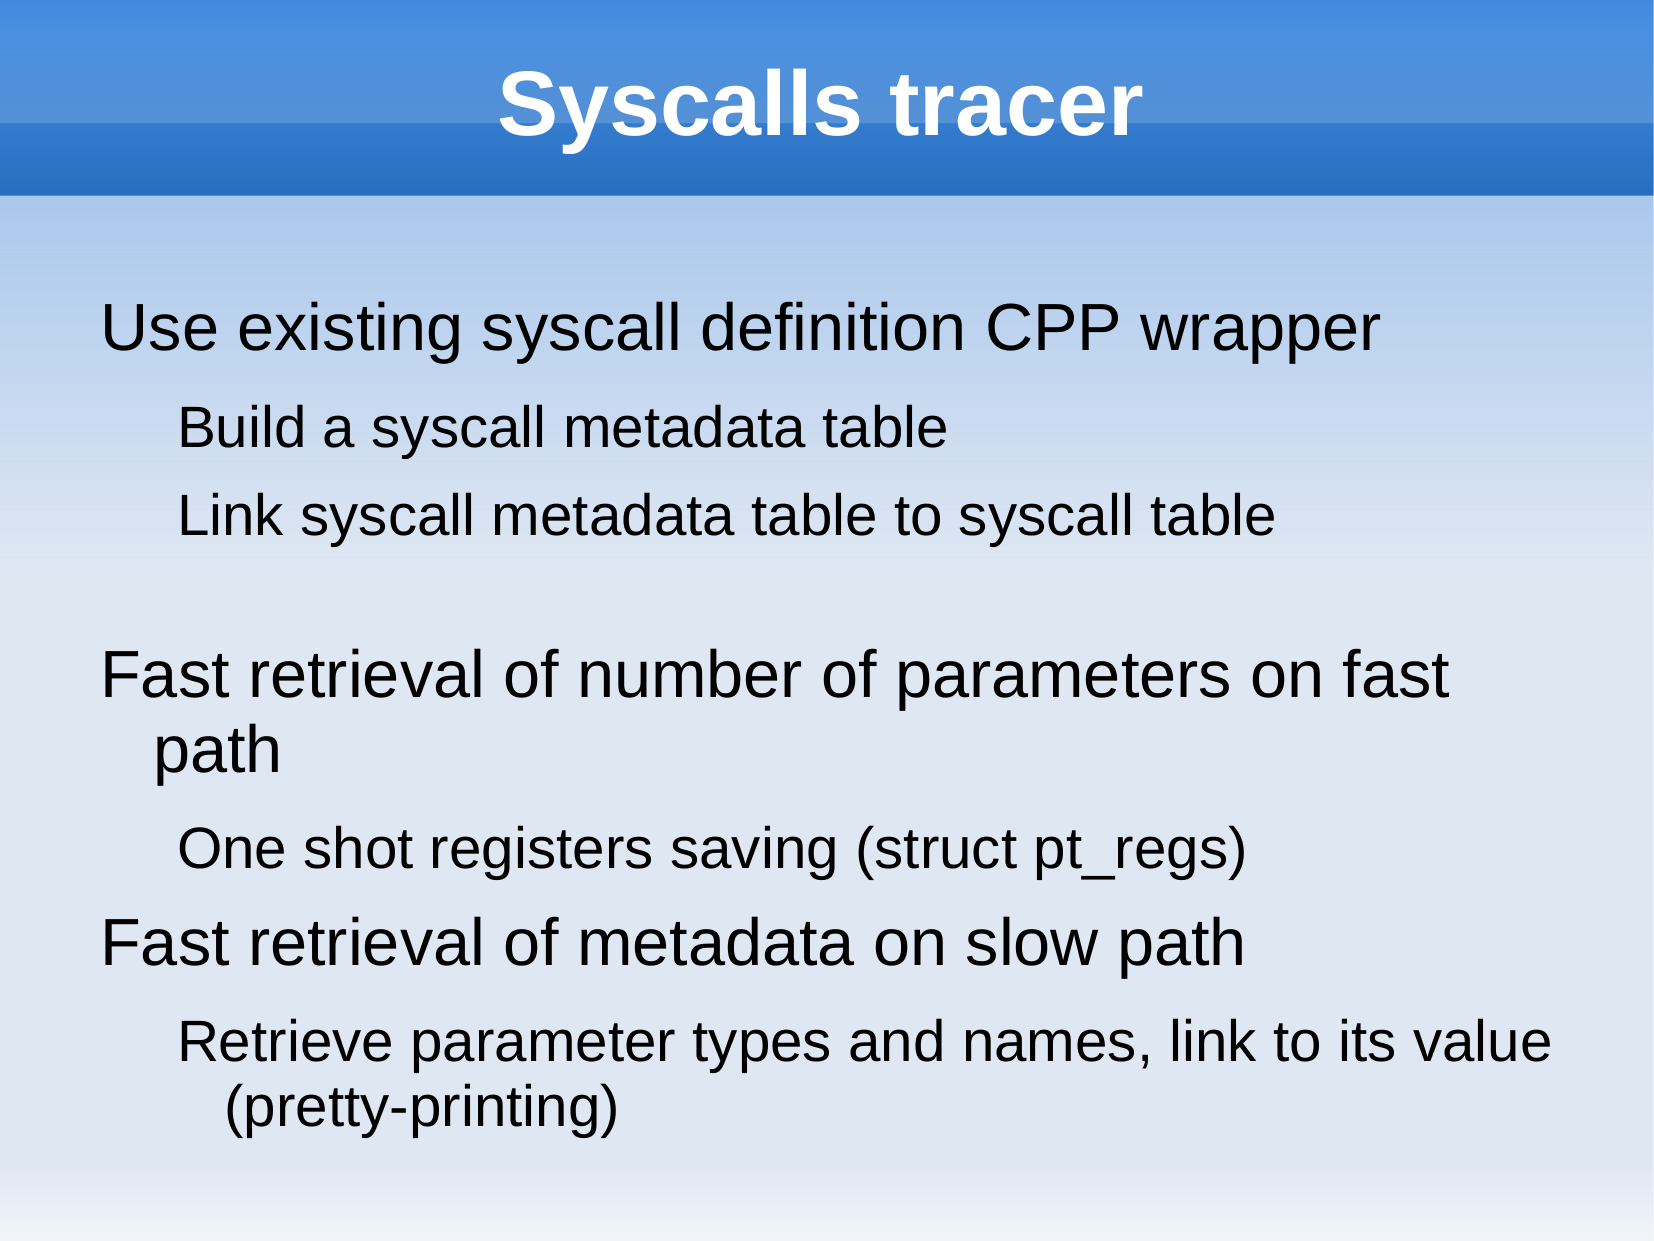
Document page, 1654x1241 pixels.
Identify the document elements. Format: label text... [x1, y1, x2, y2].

title Syscalls tracer [76, 7, 1565, 200]
picture [0, 0, 1654, 1241]
list Use existing syscall definition CPP wrapper Build a syscall metadata table Link syscall metadata table to syscall table Fast retrieval of number of parameters on fast path One shot registers saving (struct pt_regs) Fast retrieval of metadata on slow path Retrieve parameter types and names, link to its value (pretty-printing) [82, 290, 1571, 1139]
